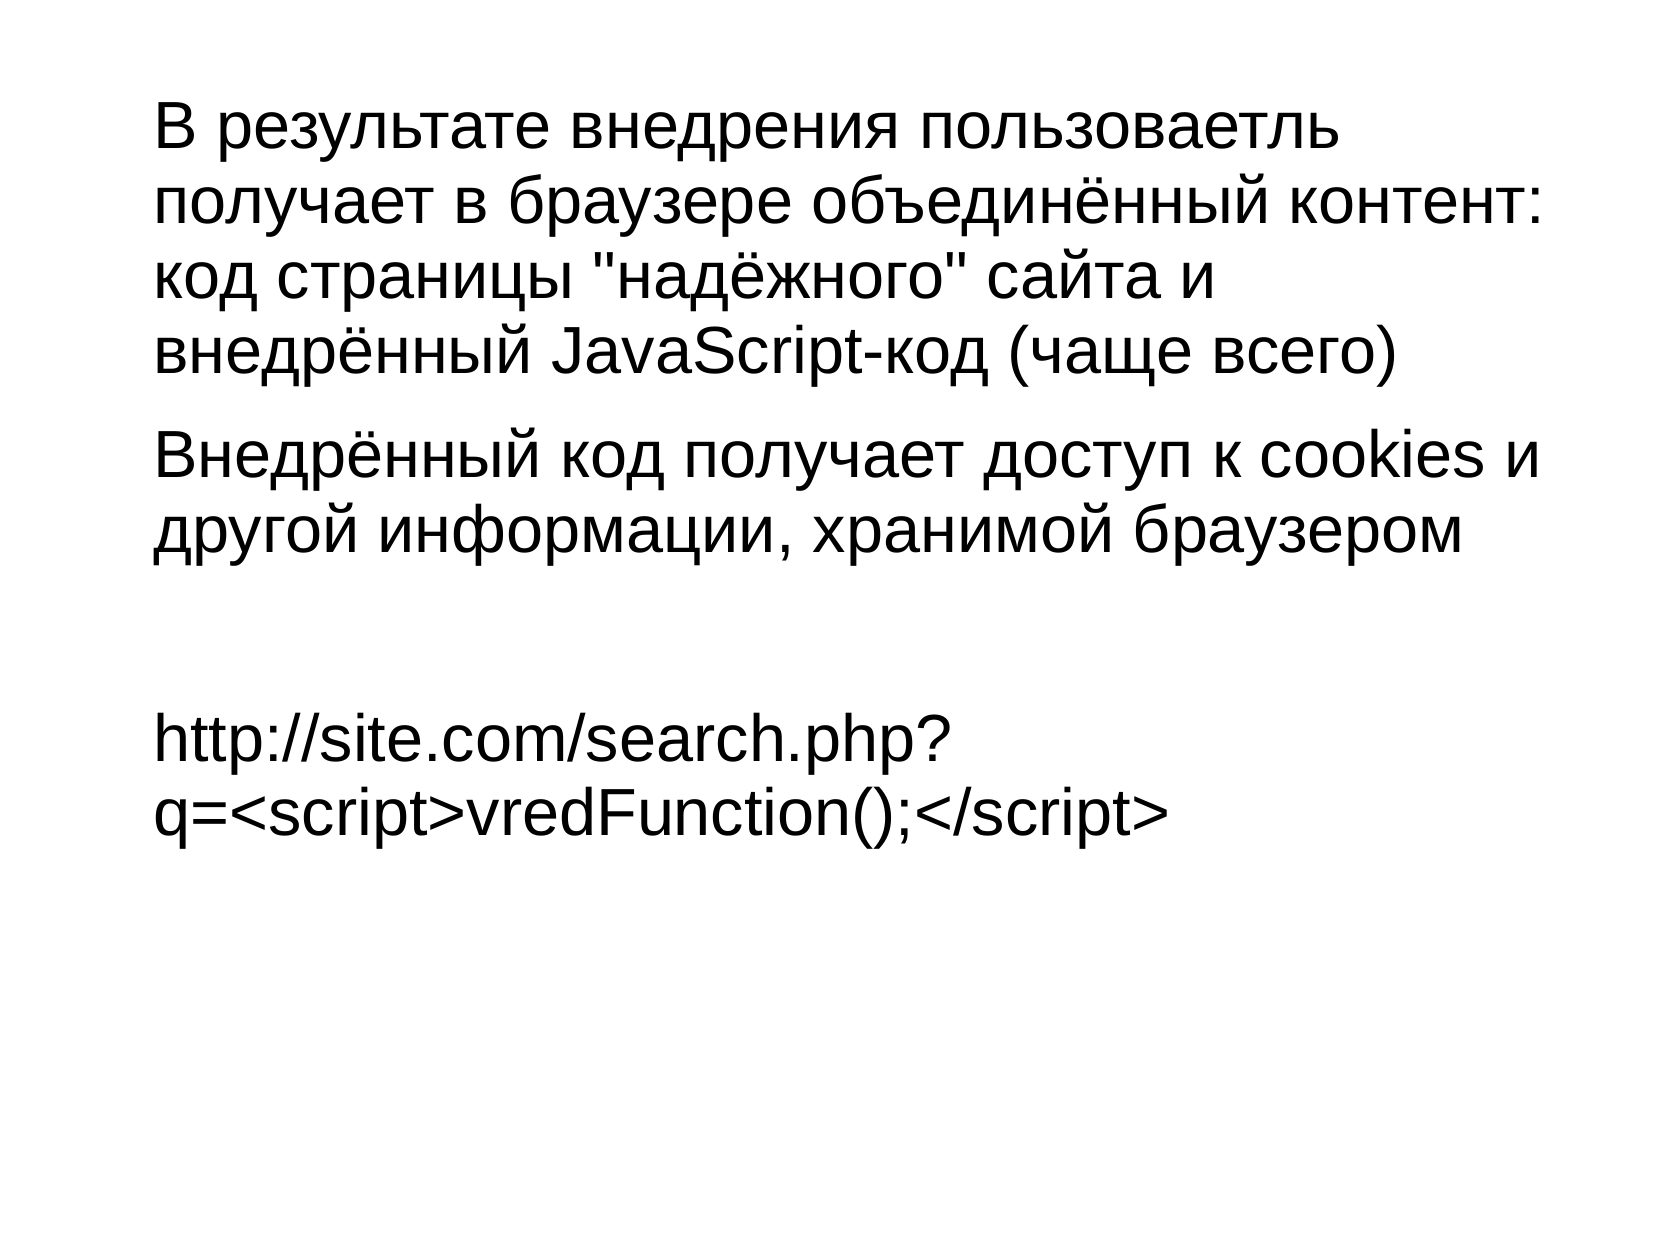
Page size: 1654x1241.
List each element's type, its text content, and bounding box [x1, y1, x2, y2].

list В результате внедрения пользоваетль получает в браузере объединённый контент: код страницы "надёжного" сайта и внедрённый JavaScript-код (чаще всего) Внедрённый код получает доступ к cookies и другой информации, хранимой браузером http://site.com/search.php?q=<script>vredFunction();</script> [82, 88, 1571, 1109]
